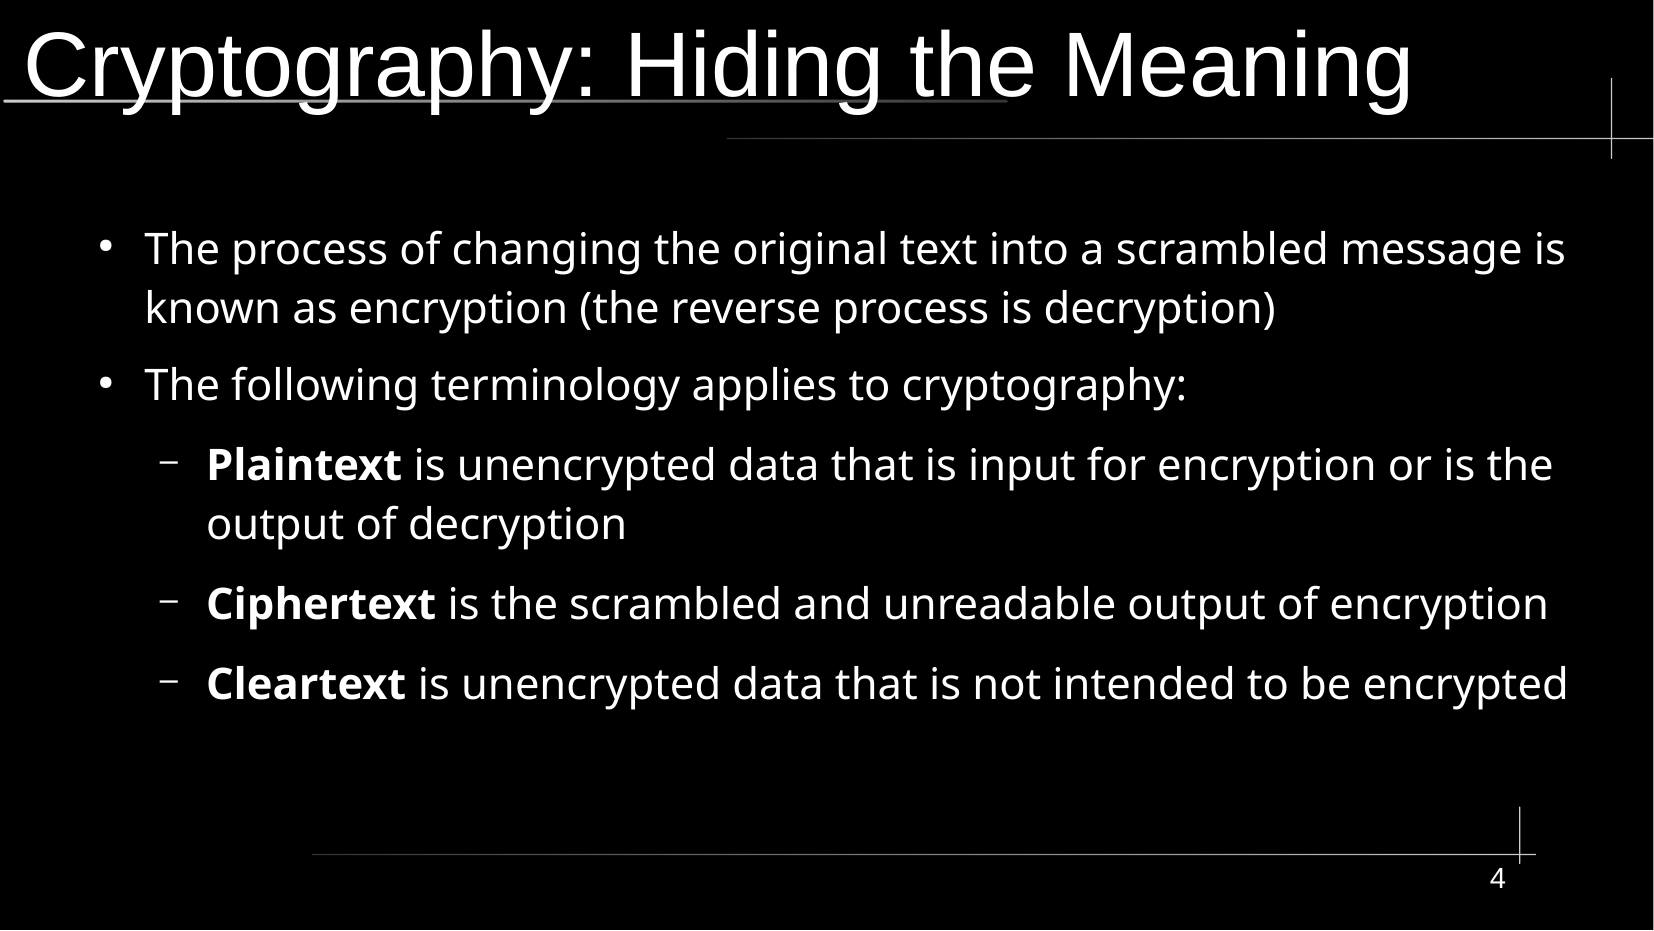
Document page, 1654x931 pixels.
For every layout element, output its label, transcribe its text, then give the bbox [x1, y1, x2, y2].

title Cryptography: Hiding the Meaning [23, 11, 1589, 119]
list The process of changing the original text into a scrambled message is known as encryption (the reverse process is decryption) The following terminology applies to cryptography: Plaintext is unencrypted data that is input for encryption or is the output of decryption Ciphertext is the scrambled and unreadable output of encryption Cleartext is unencrypted data that is not intended to be encrypted [82, 217, 1592, 811]
